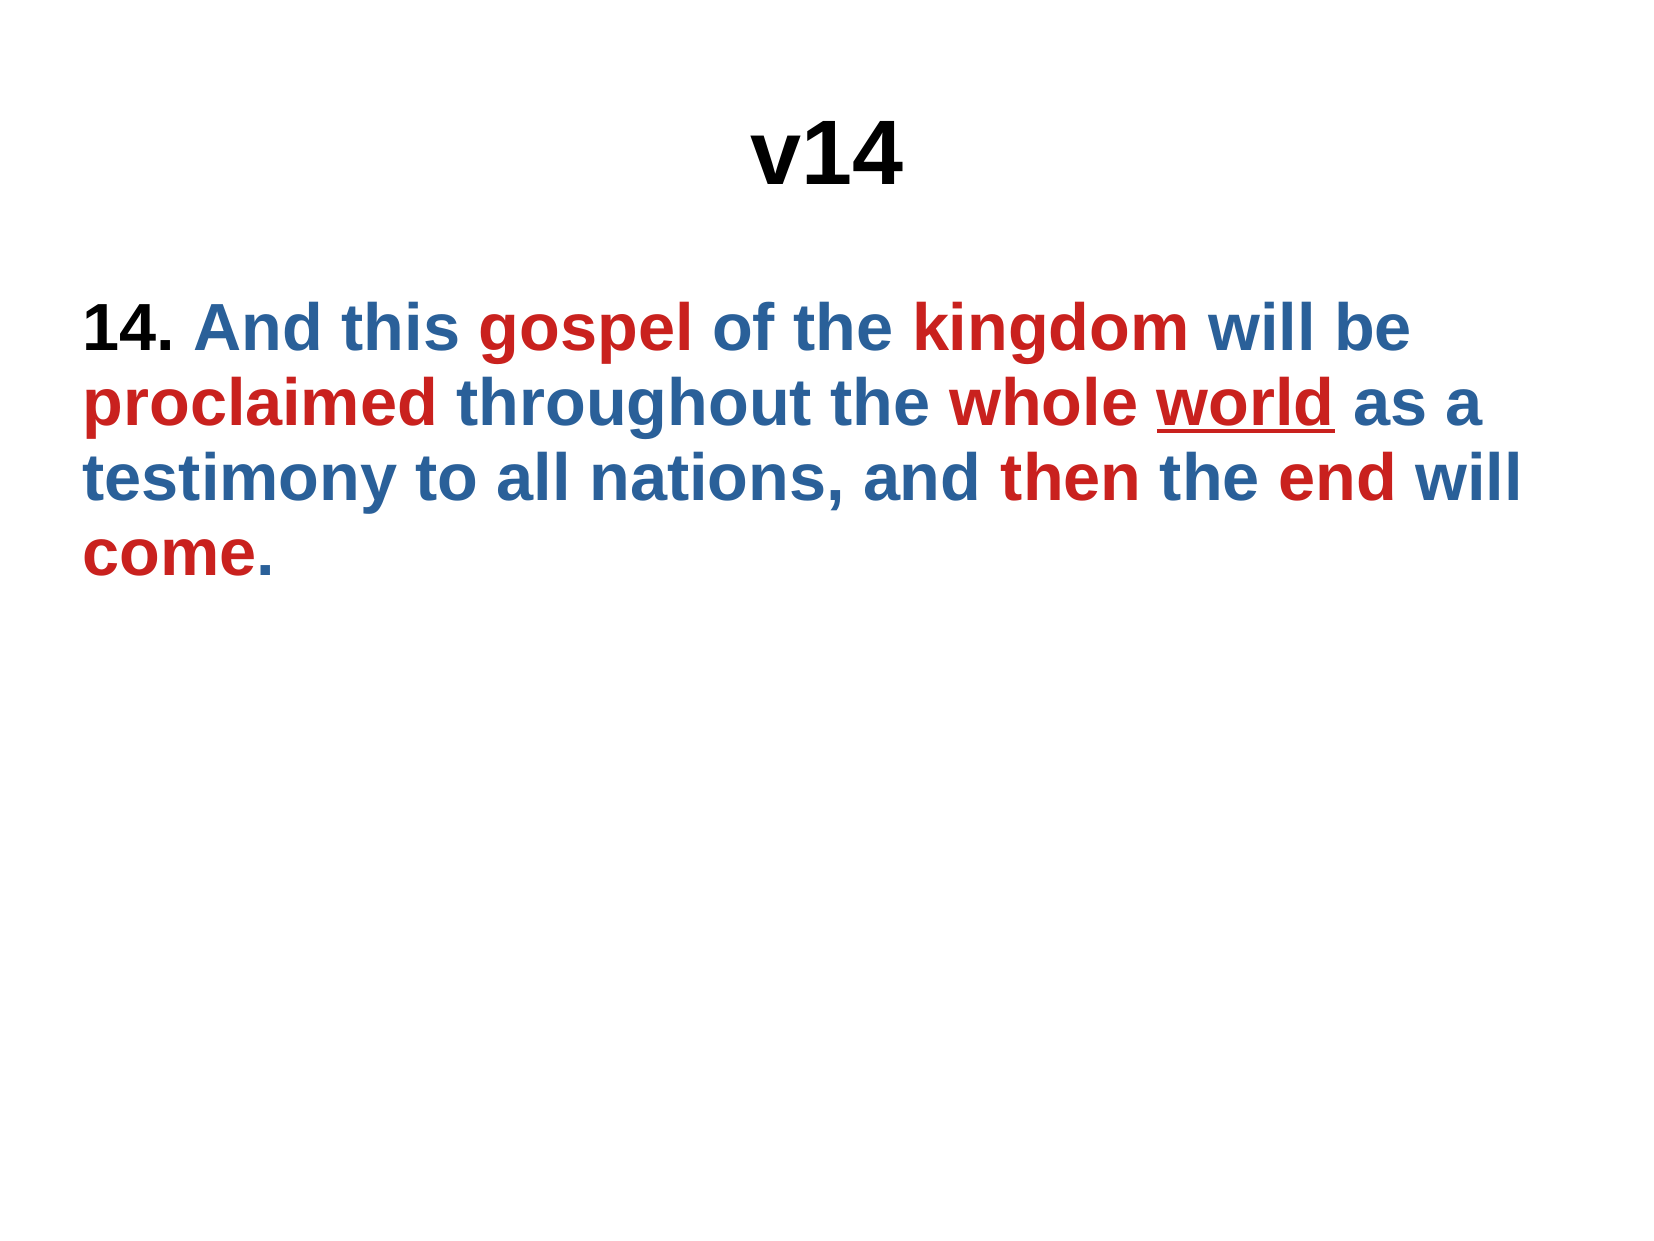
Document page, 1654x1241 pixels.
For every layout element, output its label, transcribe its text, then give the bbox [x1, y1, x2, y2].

list 14. And this gospel of the kingdom will be proclaimed throughout the whole world as a testimony to all nations, and then the end will come. [82, 290, 1571, 1010]
title v14 [82, 49, 1571, 257]
